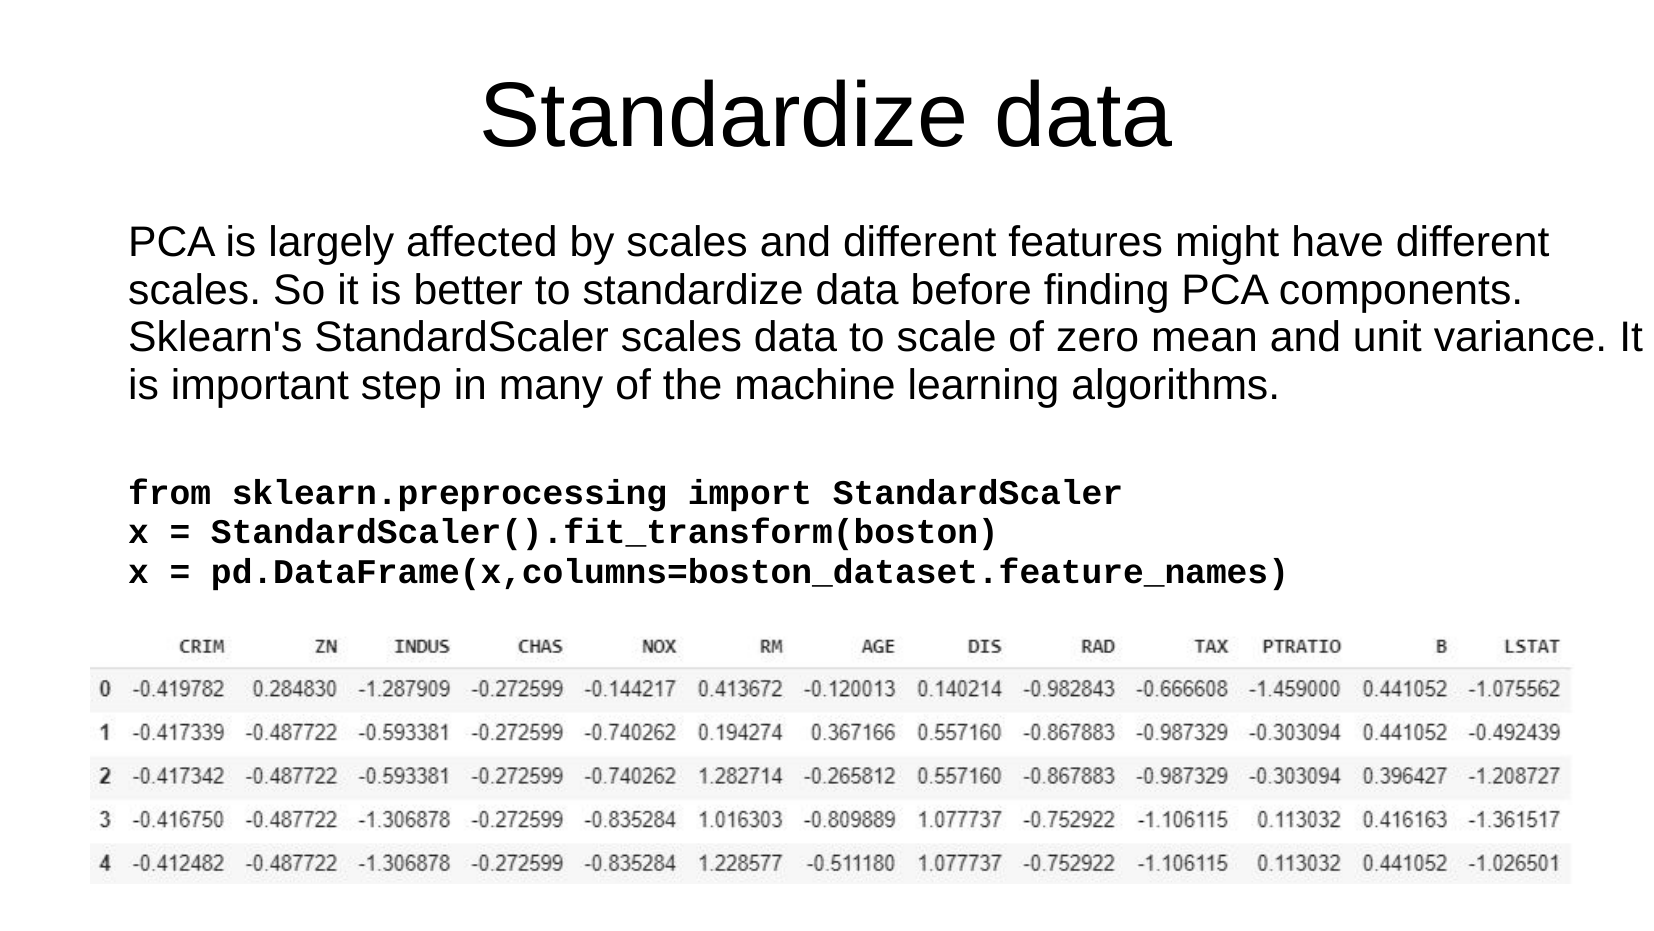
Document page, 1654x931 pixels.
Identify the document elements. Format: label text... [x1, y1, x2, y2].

picture [90, 624, 1576, 884]
title Standardize data [82, 37, 1571, 193]
list PCA is largely affected by scales and different features might have different scales. So it is better to standardize data before finding PCA components. Sklearn's StandardScaler scales data to scale of zero mean and unit variance. It is important step in many of the machine learning algorithms. from sklearn.preprocessing import StandardScaler x = StandardScaler().fit_transform(boston) x = pd.DataFrame(x,columns=boston_dataset.feature_names) [82, 217, 1654, 601]
